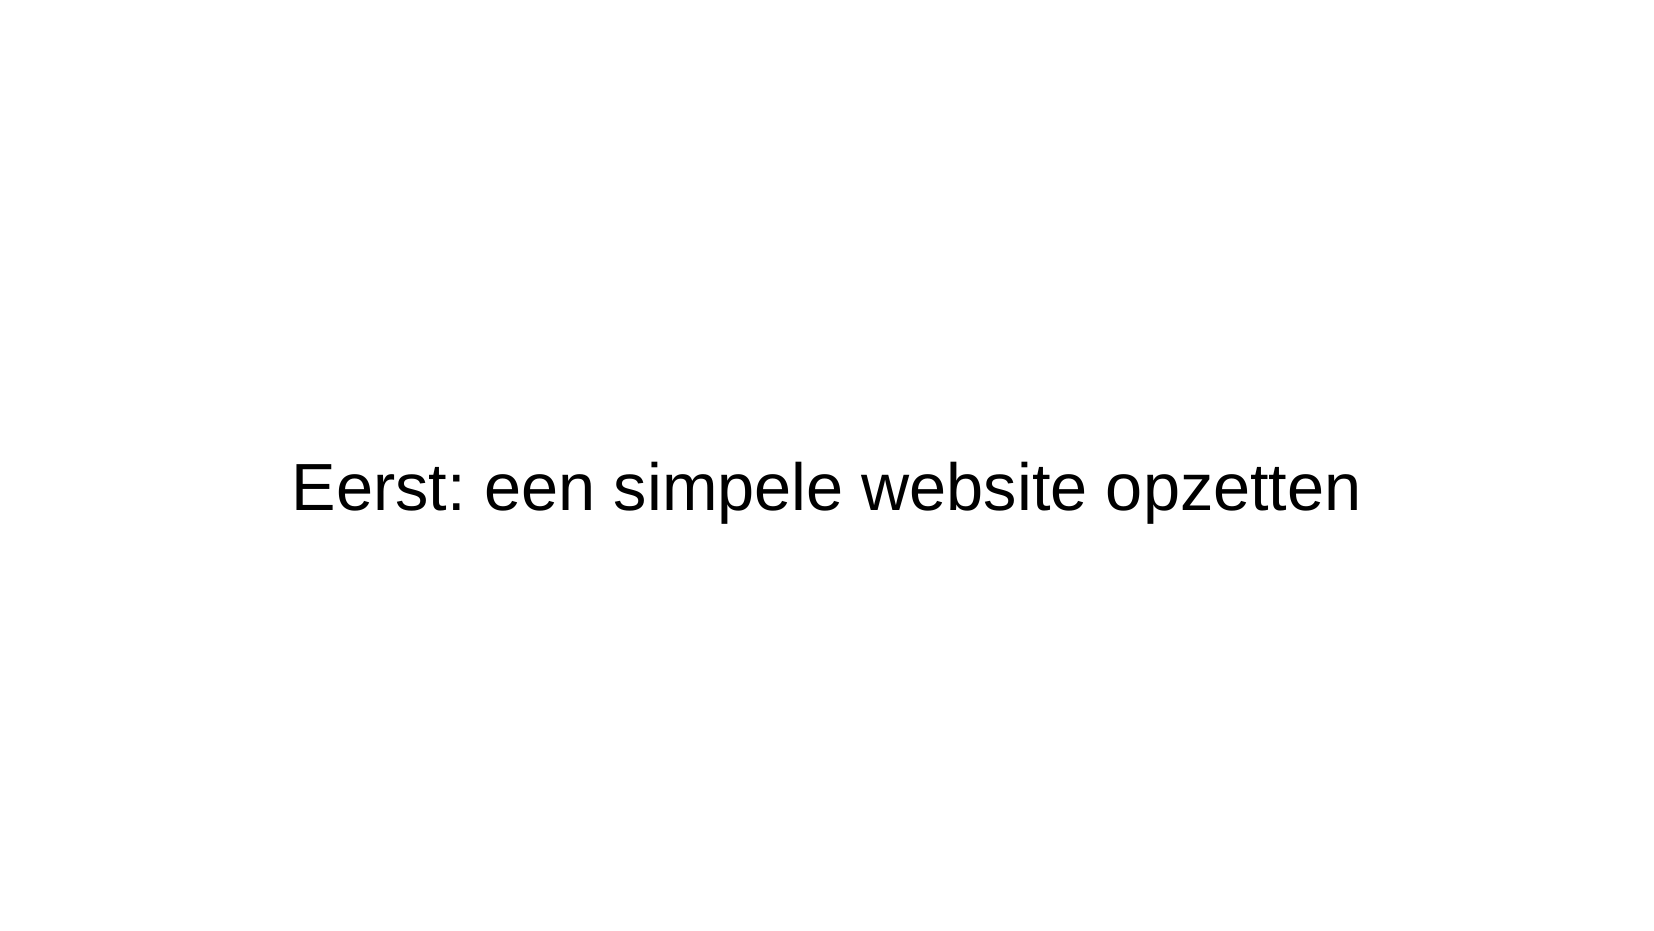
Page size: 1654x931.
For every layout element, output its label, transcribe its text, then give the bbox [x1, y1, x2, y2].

subtitle Eerst: een simpele website opzetten [82, 217, 1571, 758]
